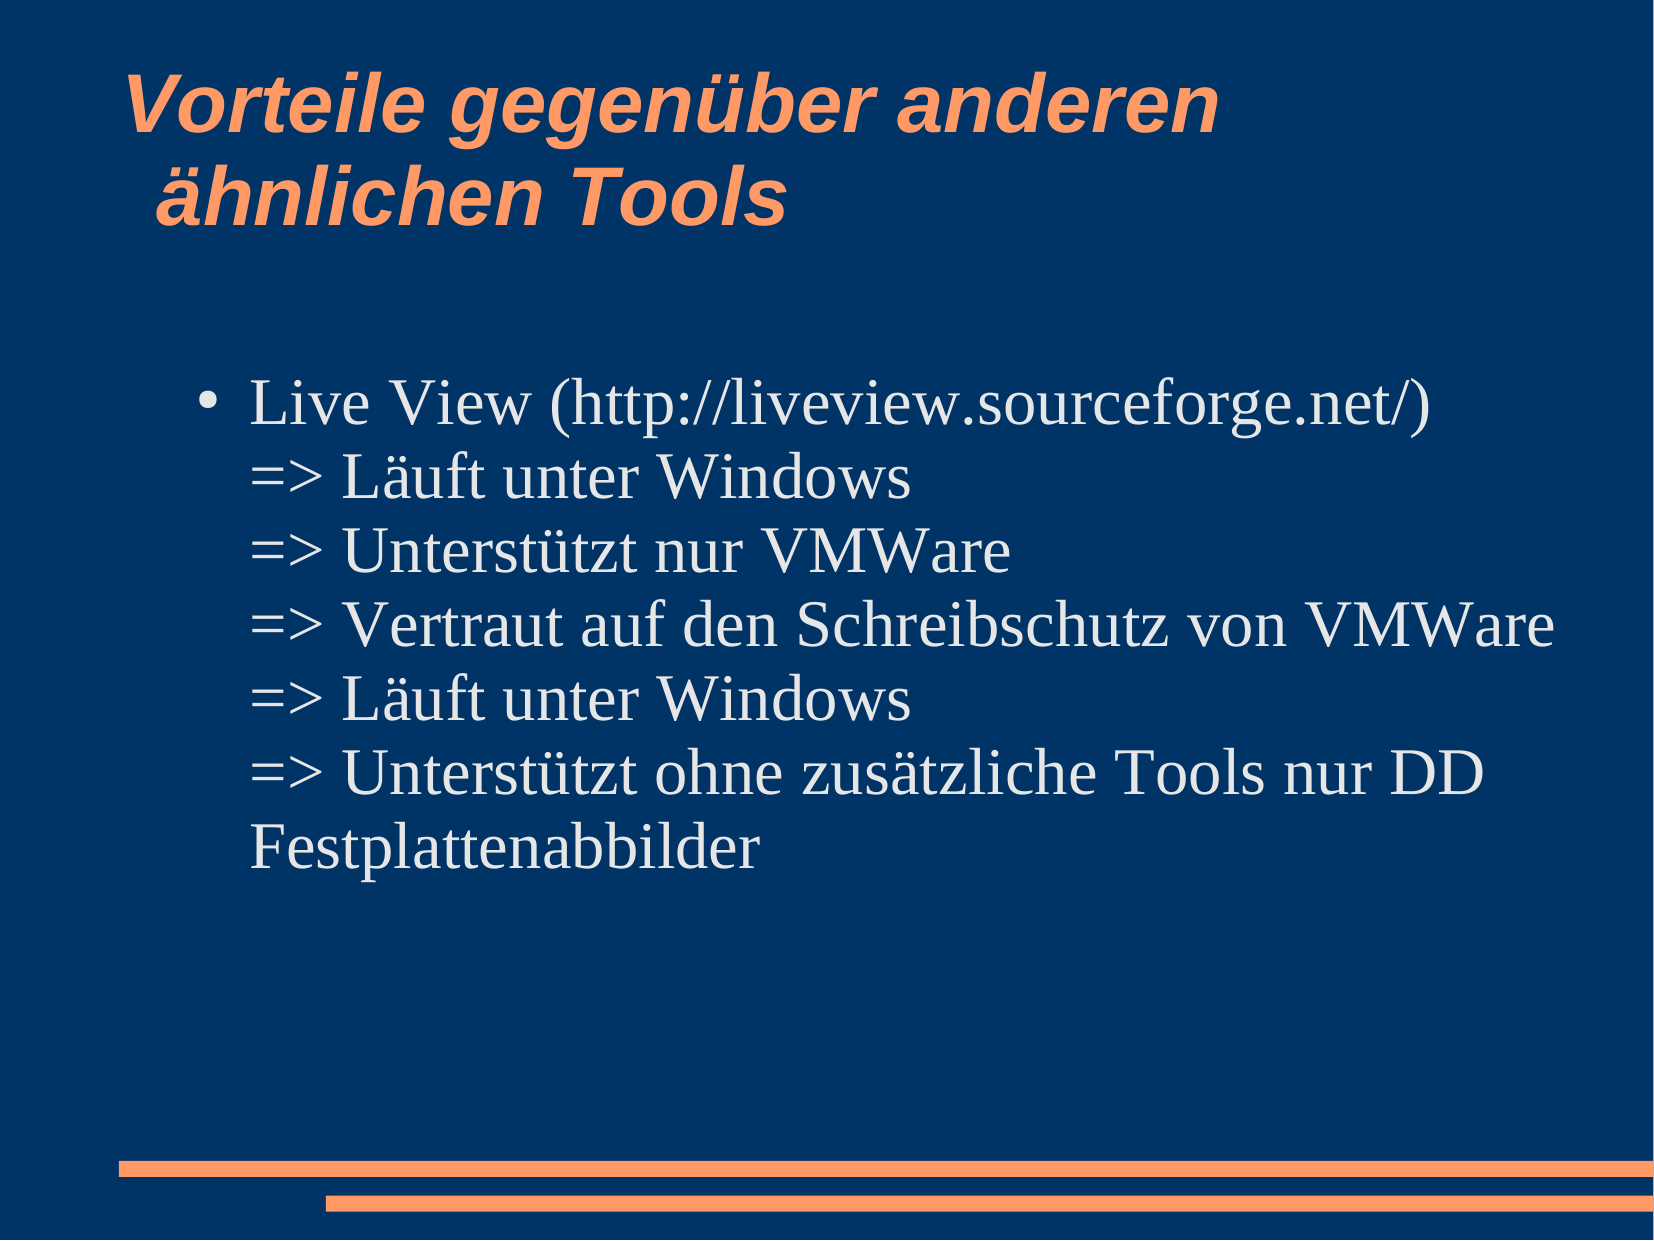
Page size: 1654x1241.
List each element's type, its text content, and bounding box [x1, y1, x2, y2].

title Vorteile gegenüber anderen ähnlichen Tools [121, 46, 1534, 254]
list Live View (http://liveview.sourceforge.net/) => Läuft unter Windows => Unterstützt nur VMWare => Vertraut auf den Schreibschutz von VMWare => Läuft unter Windows => Unterstützt ohne zusätzliche Tools nur DD Festplattenabbilder [178, 364, 1570, 1147]
